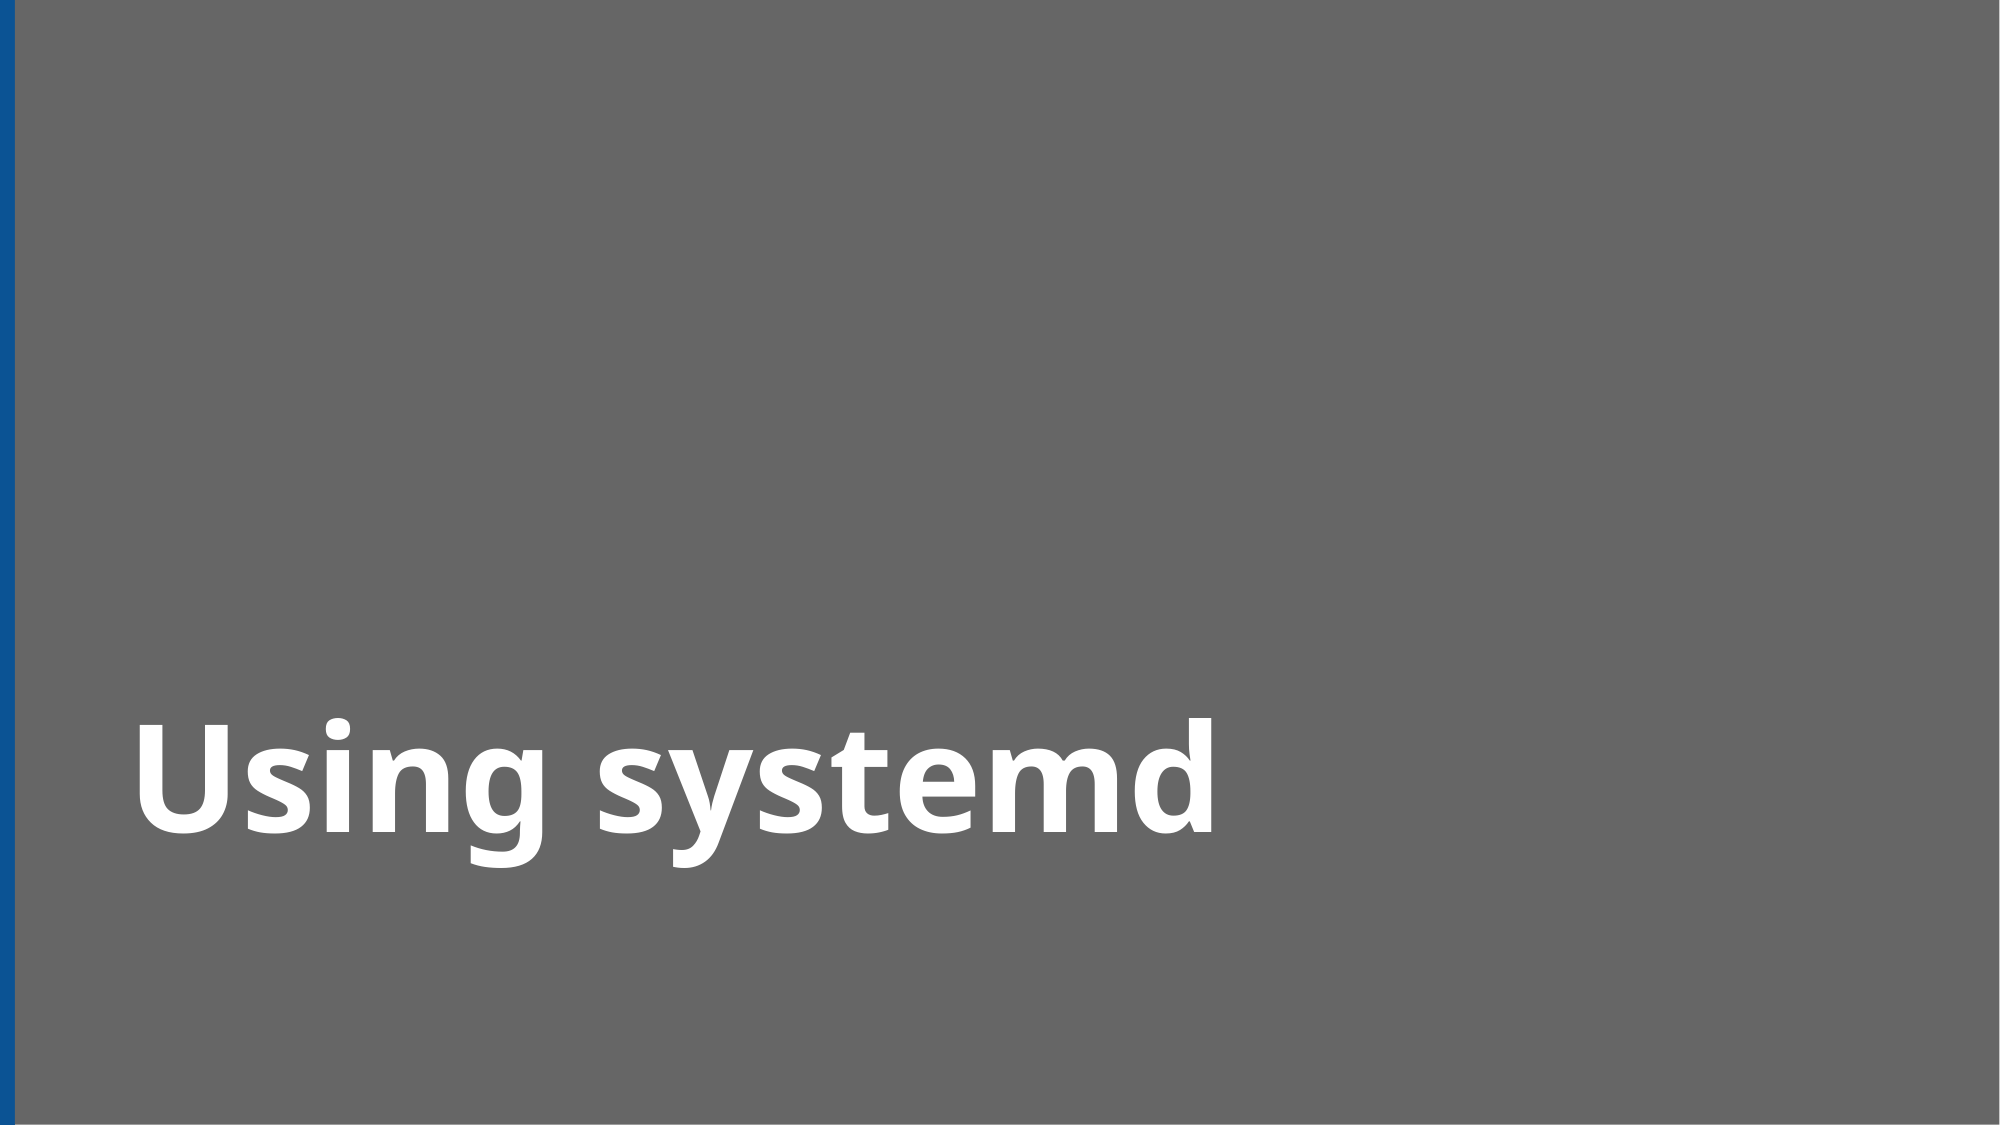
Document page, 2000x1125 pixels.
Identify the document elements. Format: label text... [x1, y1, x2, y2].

text_box Using systemd [112, 692, 1417, 990]
text_box [14, 0, 2000, 1125]
